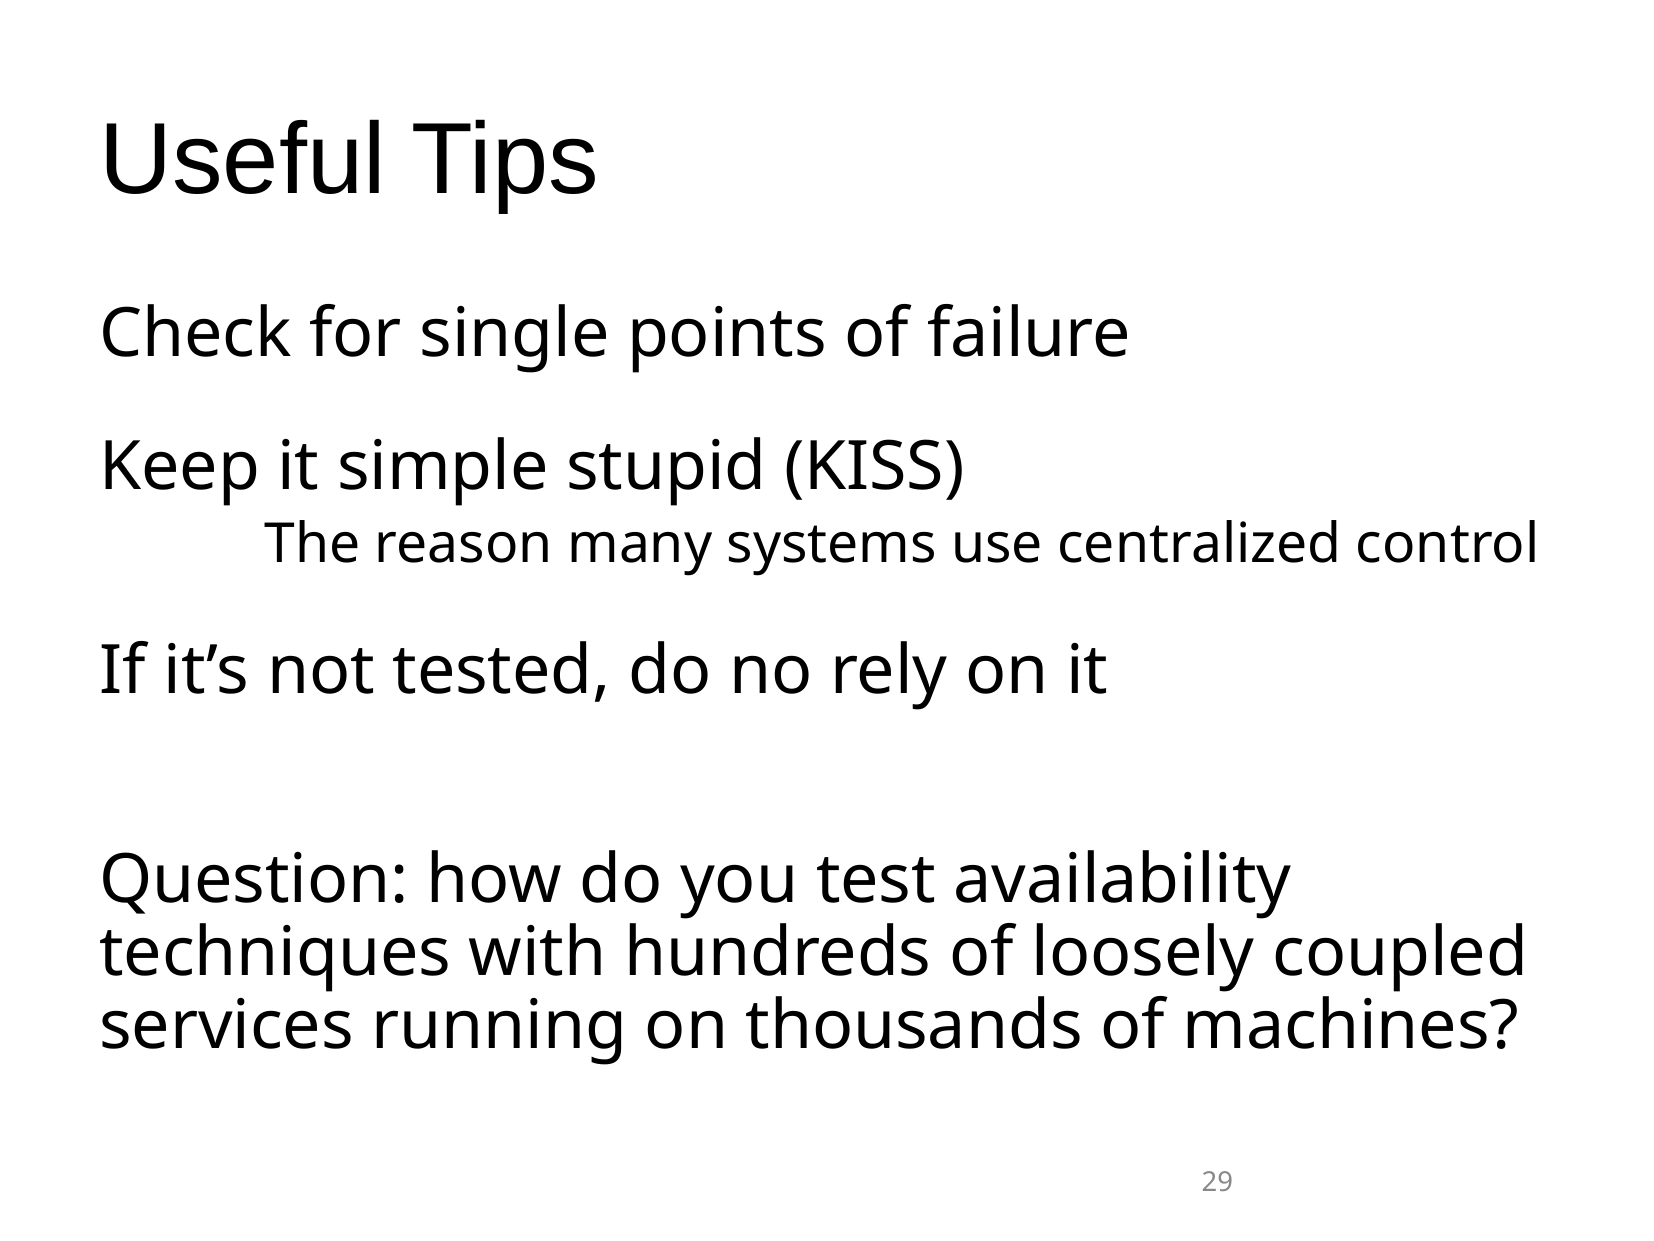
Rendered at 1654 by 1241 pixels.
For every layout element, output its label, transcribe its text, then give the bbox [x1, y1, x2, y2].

title Useful Tips [82, 49, 1571, 257]
list Check for single points of failure Keep it simple stupid (KISS) The reason many systems use centralized control If it’s not tested, do no rely on it Question: how do you test availability techniques with hundreds of loosely coupled services running on thousands of machines? [82, 289, 1571, 1108]
text_box ‹#› [1185, 1149, 1571, 1216]
